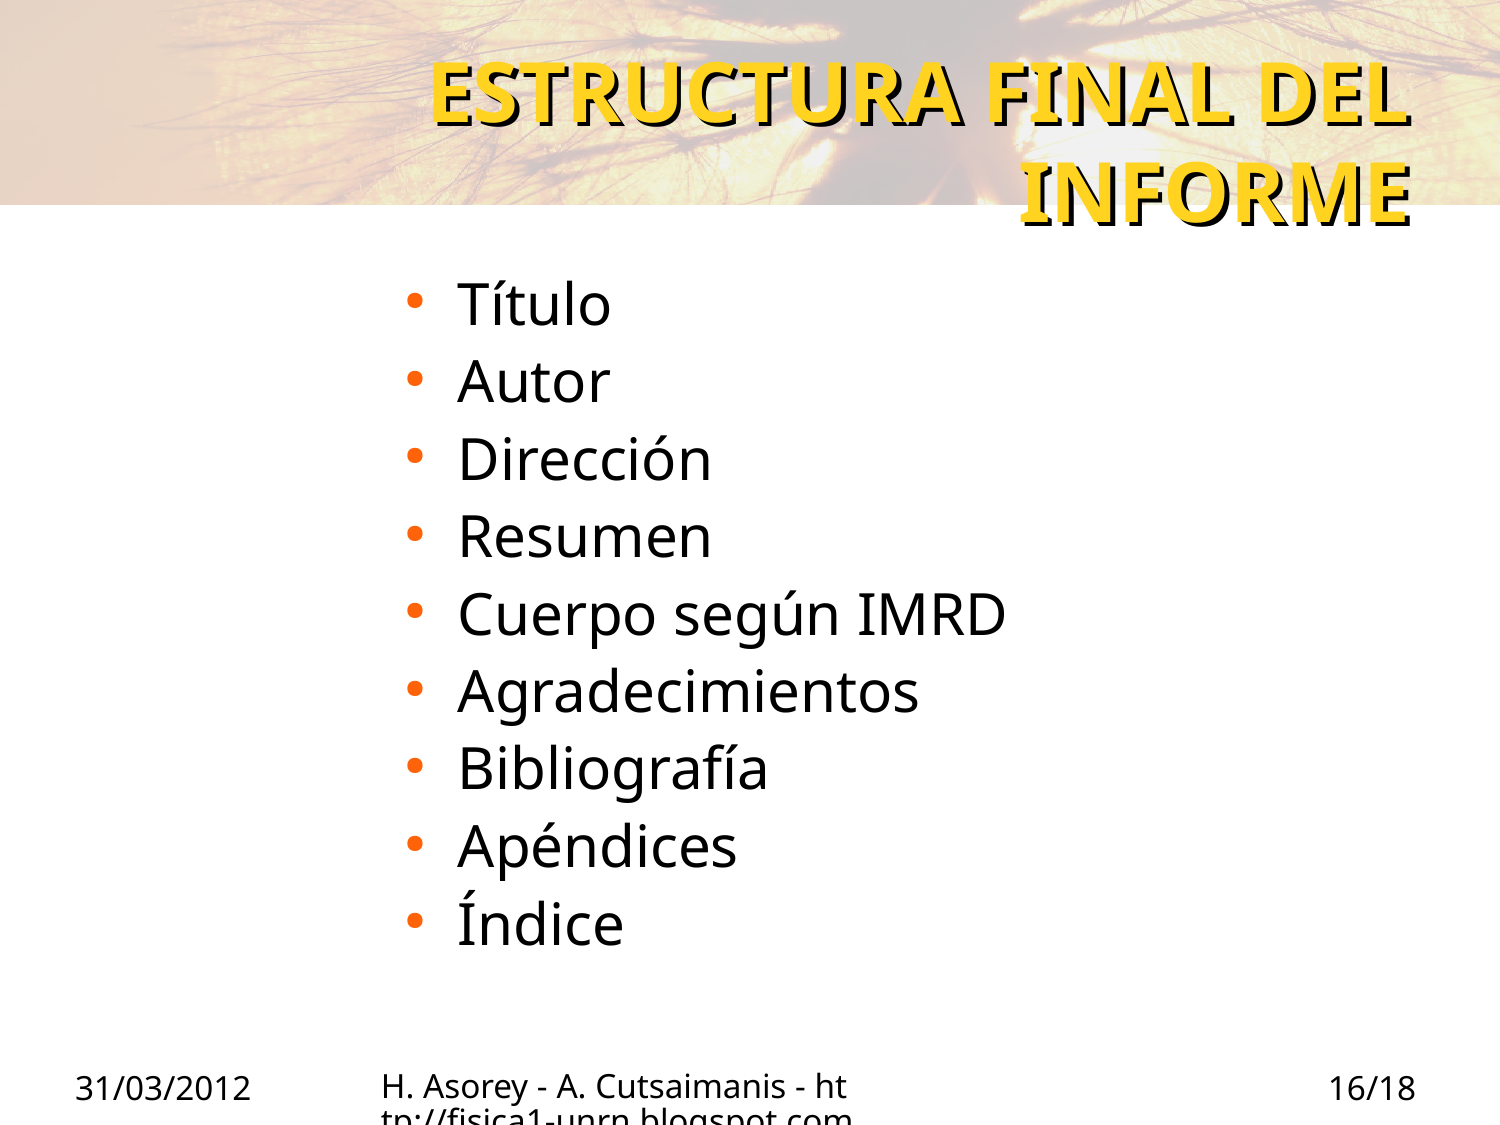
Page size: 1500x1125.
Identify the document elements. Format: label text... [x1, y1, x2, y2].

list Título Autor Dirección Resumen Cuerpo según IMRD Agradecimientos Bibliografía Apéndices Índice [372, 267, 1237, 1043]
title ESTRUCTURA FINAL DEL INFORME [75, 31, 1426, 247]
picture [0, 0, 1500, 205]
